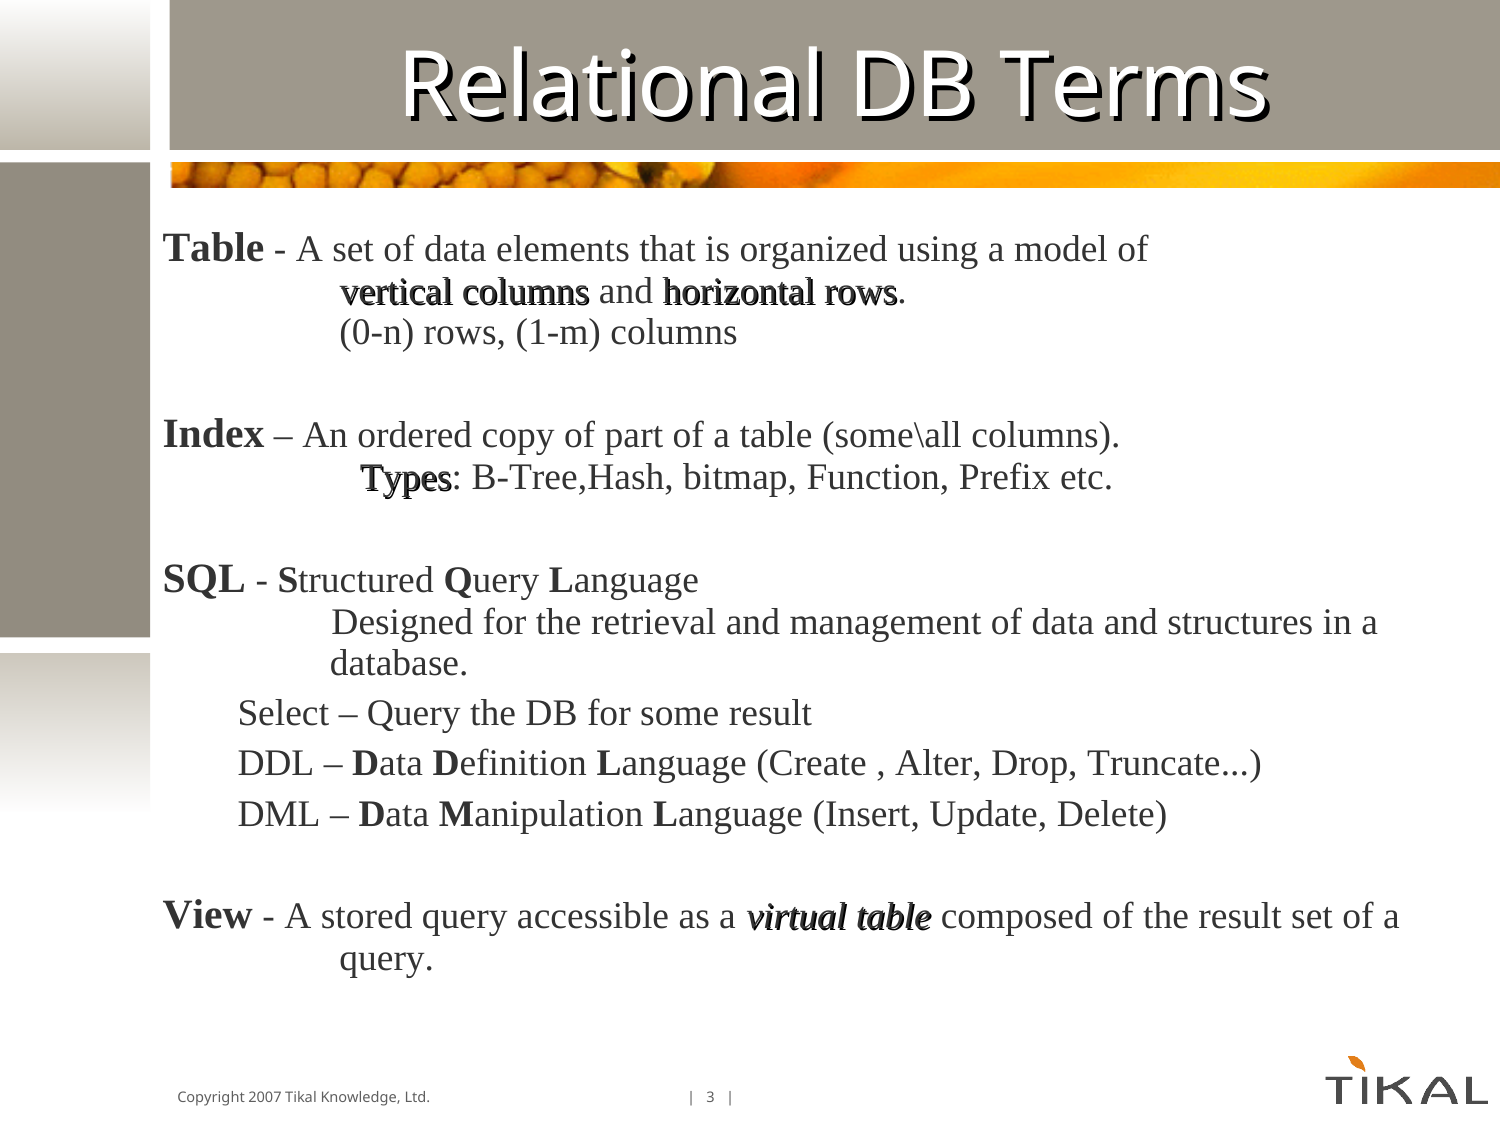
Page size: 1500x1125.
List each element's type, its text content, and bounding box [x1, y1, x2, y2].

list Table - A set of data elements that is organized using a model of vertical columns and horizontal rows. (0-n) rows, (1-m) columns Index – An ordered copy of part of a table (some\all columns). Types: B-Tree,Hash, bitmap, Function, Prefix etc. SQL - Structured Query Language Designed for the retrieval and management of data and structures in a database. Select – Query the DB for some result DDL – Data Definition Language (Create , Alter, Drop, Truncate...) DML – Data Manipulation Language (Insert, Update, Delete) View - A stored query accessible as a virtual table composed of the result set of a query. [162, 224, 1473, 1021]
title Relational DB Terms [169, 0, 1499, 192]
picture [1312, 1034, 1500, 1125]
